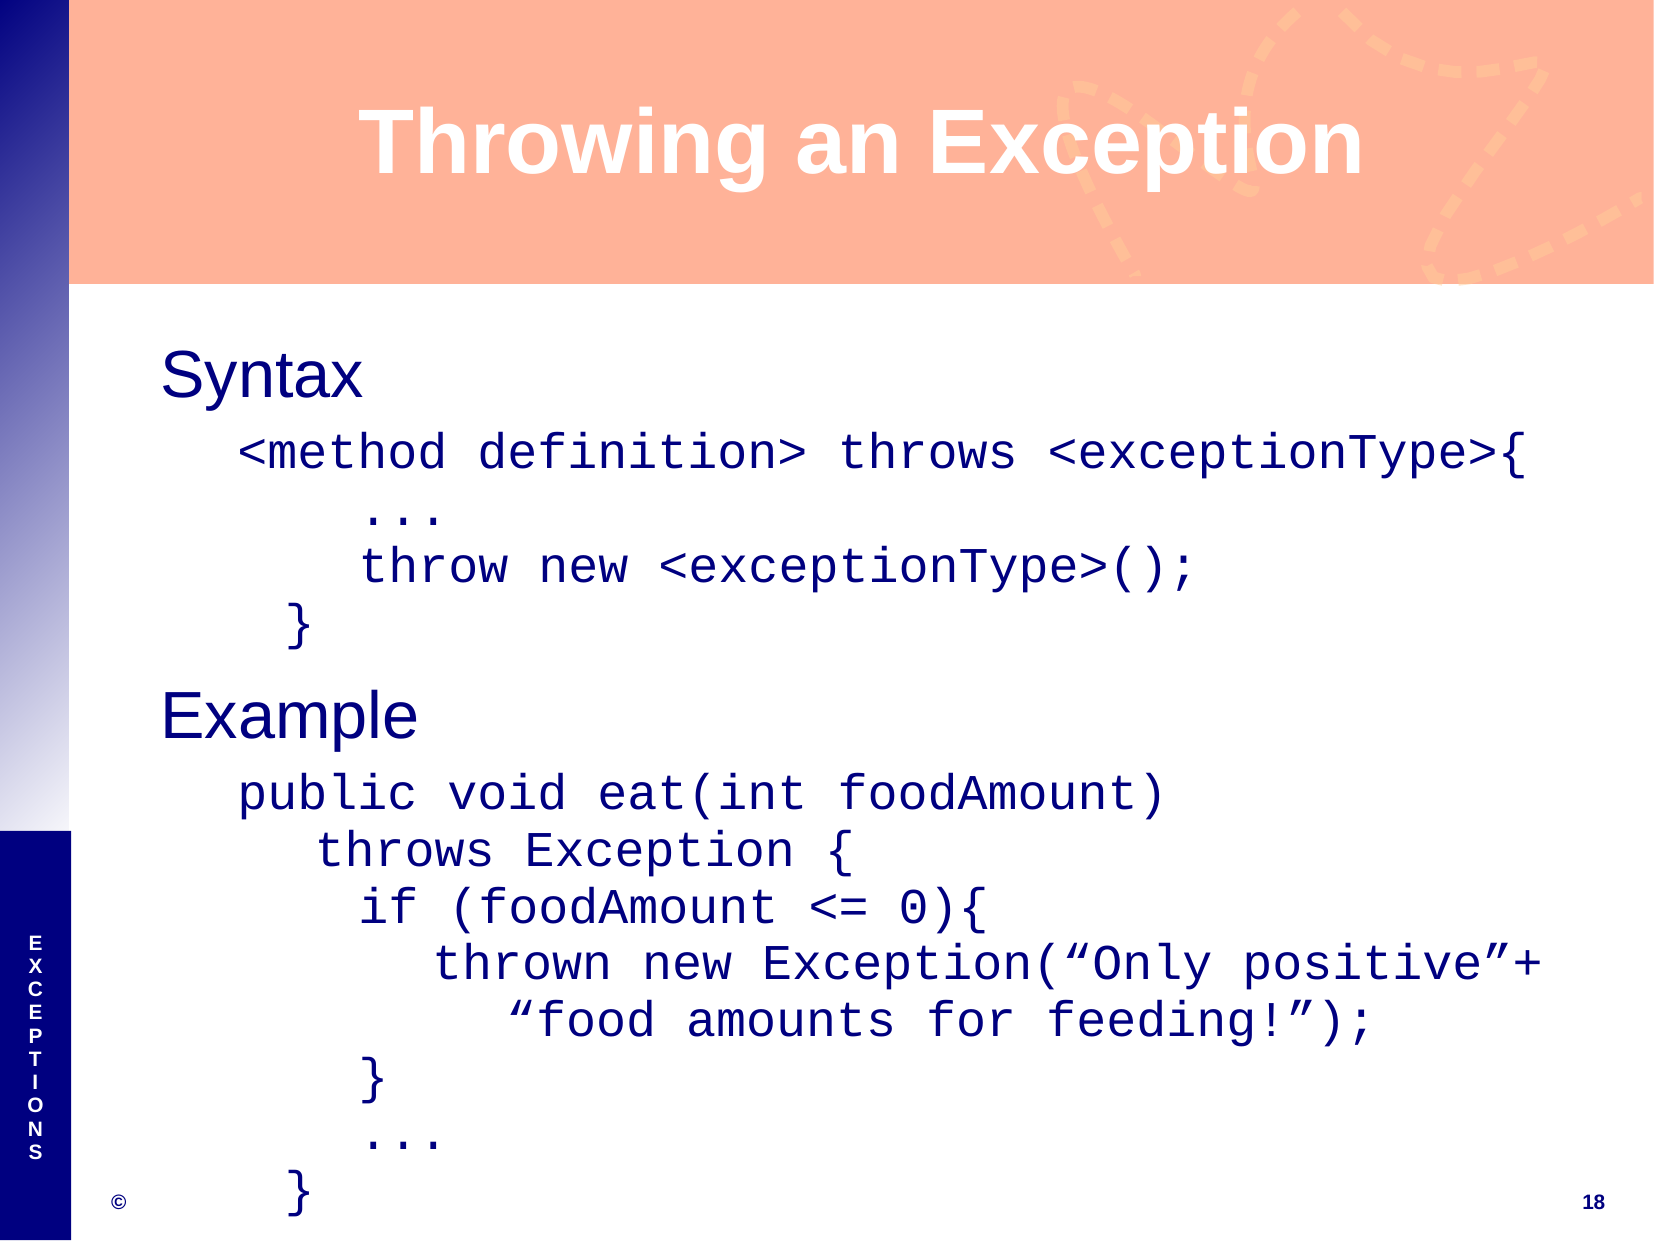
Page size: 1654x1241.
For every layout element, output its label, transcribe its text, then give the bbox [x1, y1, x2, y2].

list Syntax <method definition> throws <exceptionType>{ ... throw new <exceptionType>(); } Example public void eat(int foodAmount) throws Exception { if (foodAmount <= 0){ thrown new Exception(“Only positive”+ “food amounts for feeding!”); } ... } [142, 337, 1584, 1186]
text_box E X C E P T I O N S [0, 830, 71, 1241]
title Throwing an Exception [72, 37, 1654, 246]
